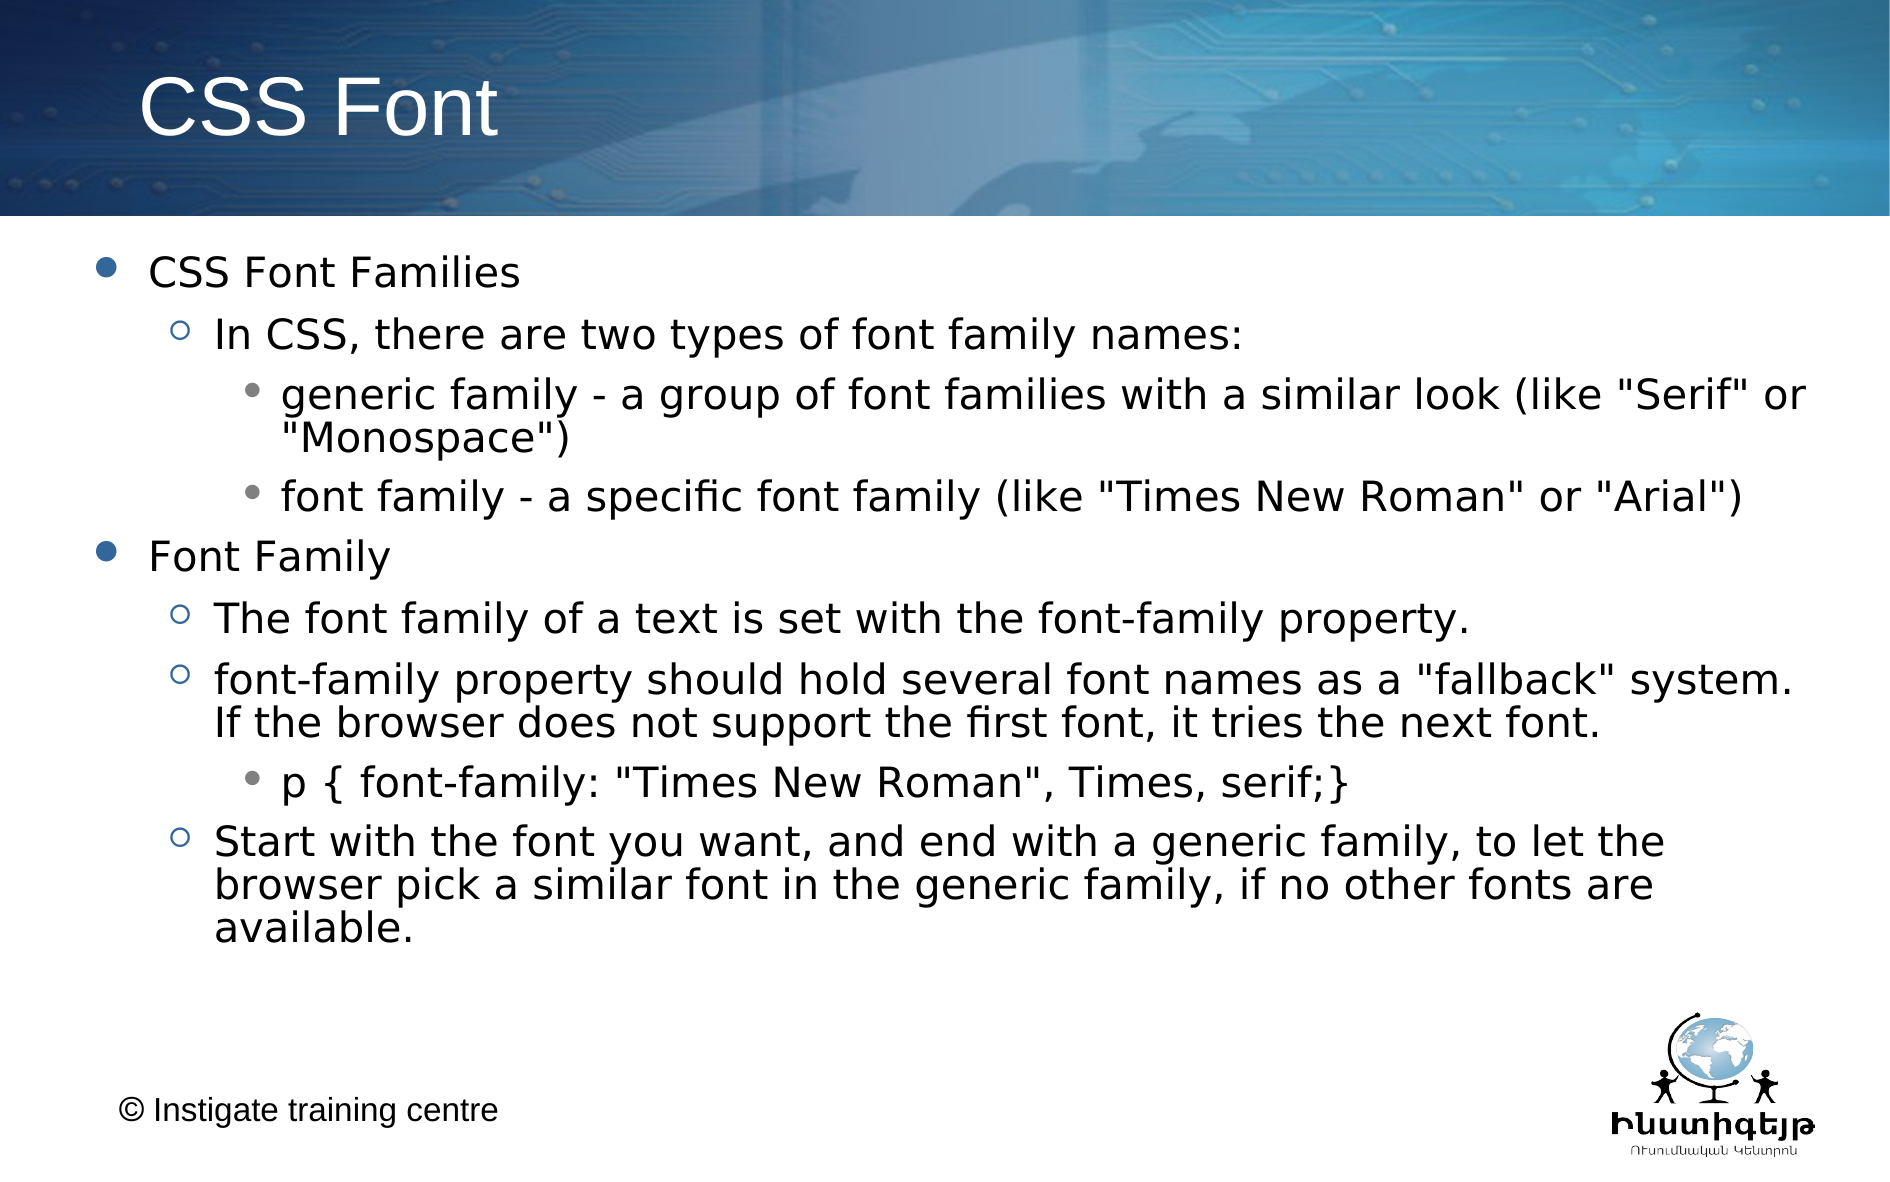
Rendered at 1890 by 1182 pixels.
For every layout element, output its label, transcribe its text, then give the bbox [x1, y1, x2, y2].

picture [1612, 1012, 1815, 1157]
list CSS Font Families In CSS, there are two types of font family names: generic family - a group of font families with a similar look (like "Serif" or "Monospace") font family - a specific font family (like "Times New Roman" or "Arial") Font Family The font family of a text is set with the font-family property. font-family property should hold several font names as a "fallback" system. If the browser does not support the first font, it tries the next font. p { font-family: "Times New Roman", Times, serif;} Start with the font you want, and end with a generic family, to let the browser pick a similar font in the generic family, if no other fonts are available. [93, 252, 1820, 278]
picture [0, 0, 1890, 216]
